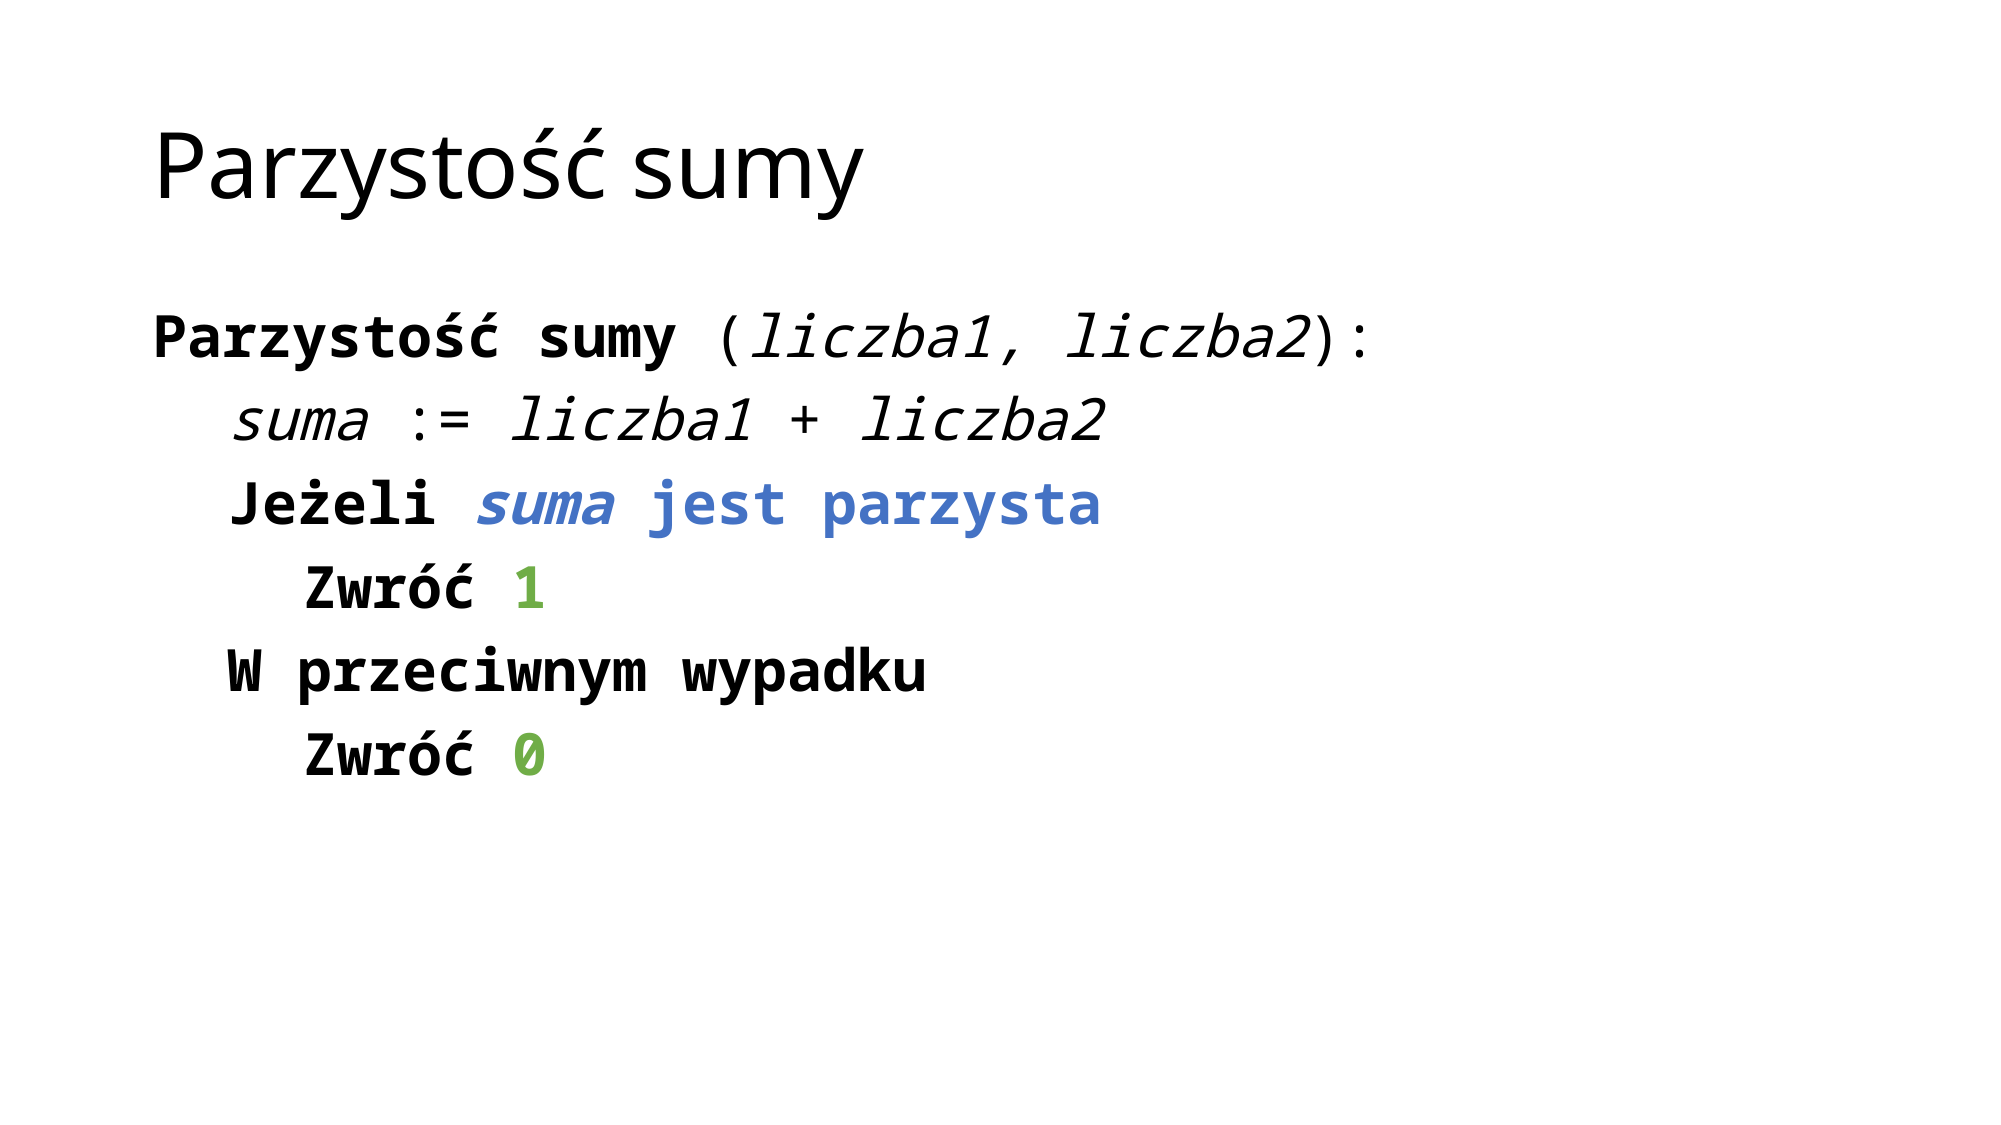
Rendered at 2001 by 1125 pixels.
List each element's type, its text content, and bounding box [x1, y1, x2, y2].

title Parzystość sumy [137, 59, 1863, 278]
list Parzystość sumy (liczba1, liczba2): suma := liczba1 + liczba2 Jeżeli suma jest parzysta Zwróć 1 W przeciwnym wypadku Zwróć 0 [137, 299, 1863, 1014]
